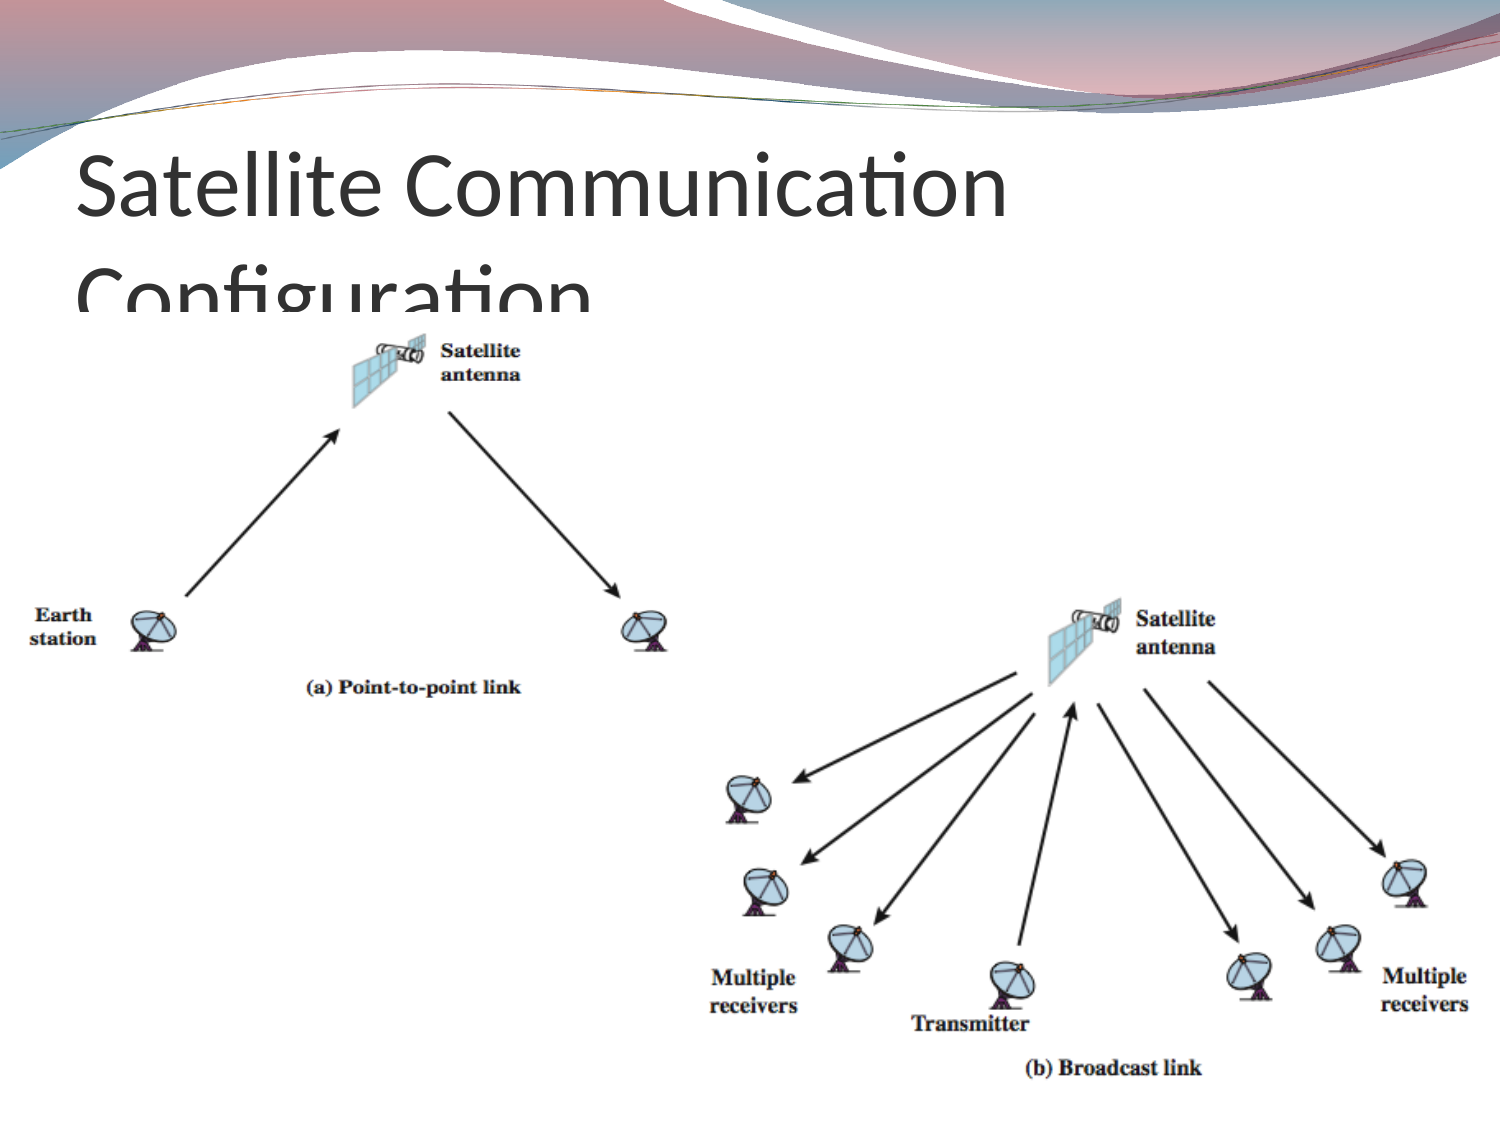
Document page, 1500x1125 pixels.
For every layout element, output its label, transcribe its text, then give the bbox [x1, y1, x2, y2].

picture [12, 312, 696, 713]
picture [0, 33, 1500, 140]
title Satellite Communication Configuration [75, 115, 1426, 304]
picture [699, 595, 1488, 1088]
